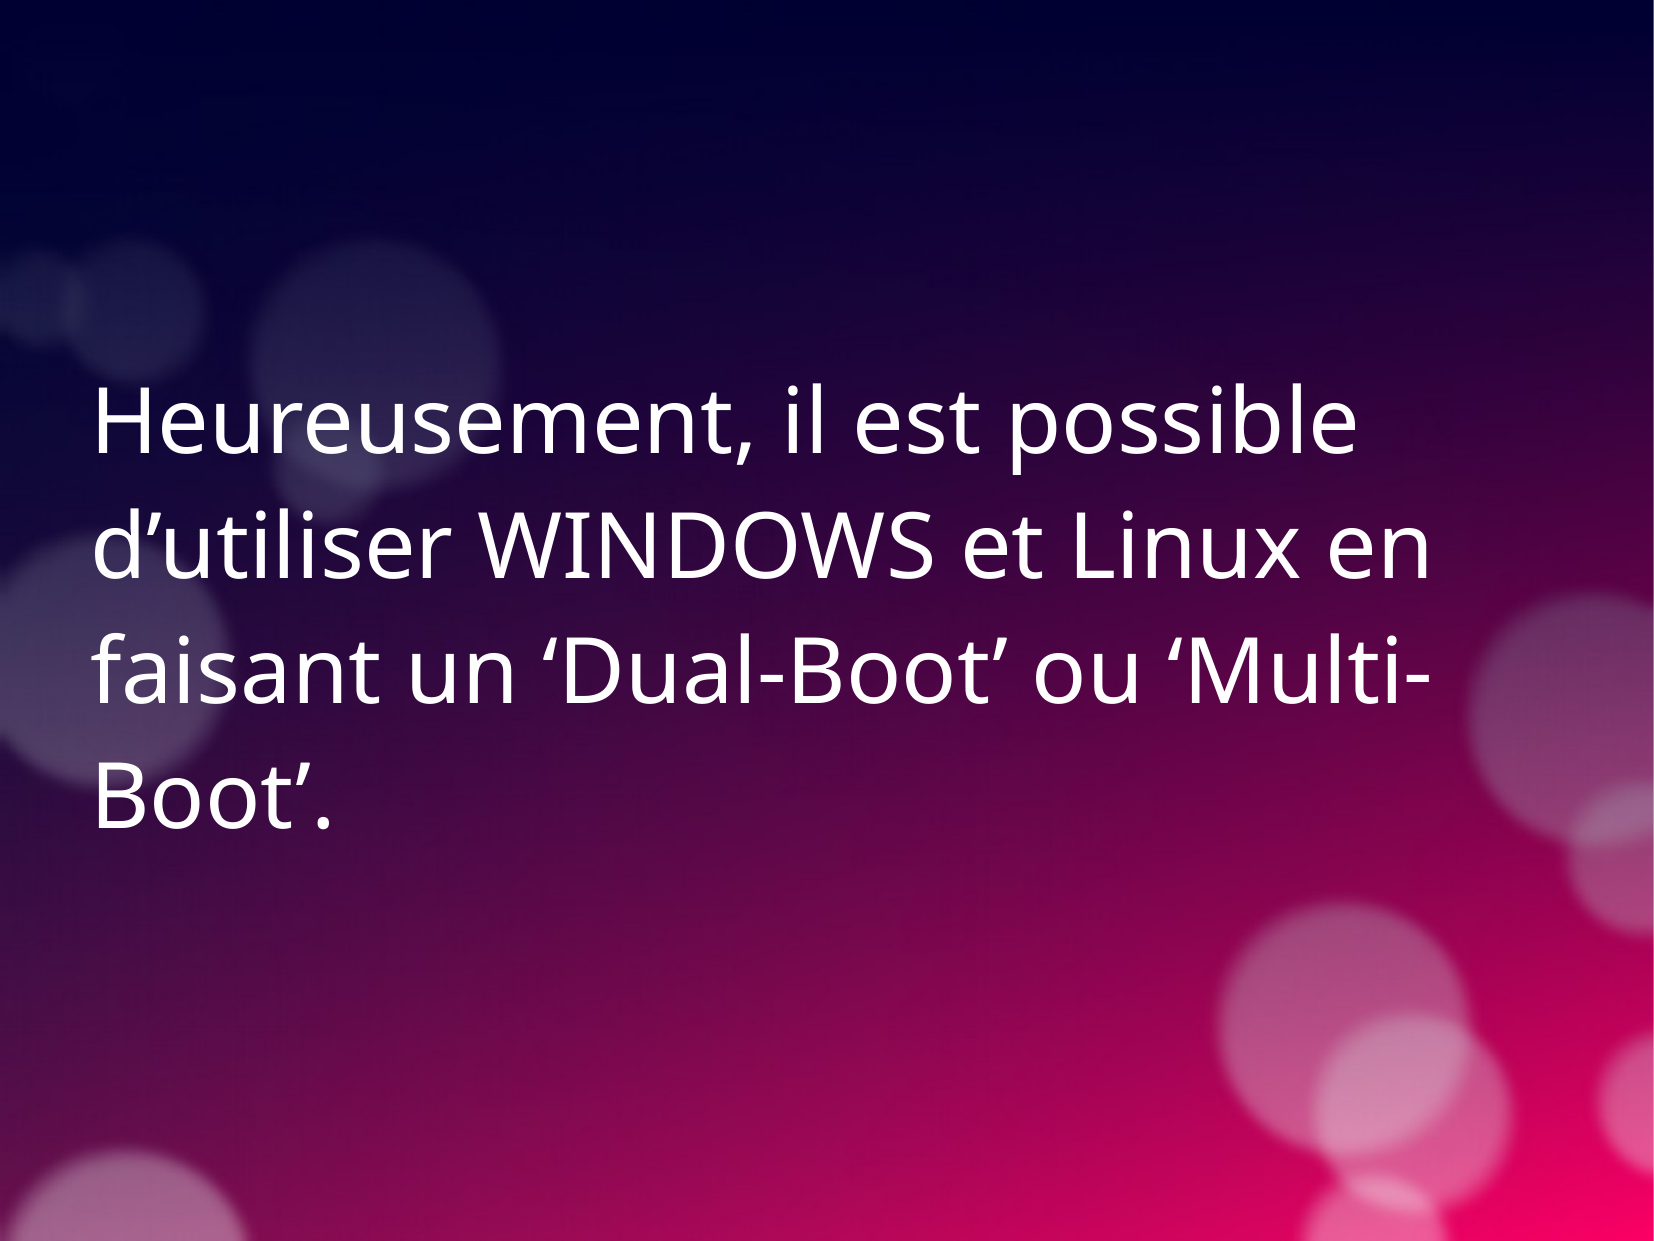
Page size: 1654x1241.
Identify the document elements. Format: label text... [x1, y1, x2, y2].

title Heureusement, il est possible d’utiliser WINDOWS et Linux en faisant un ‘Dual-Boot’ ou ‘Multi-Boot’. [90, 309, 1579, 903]
picture [0, 0, 1654, 1241]
